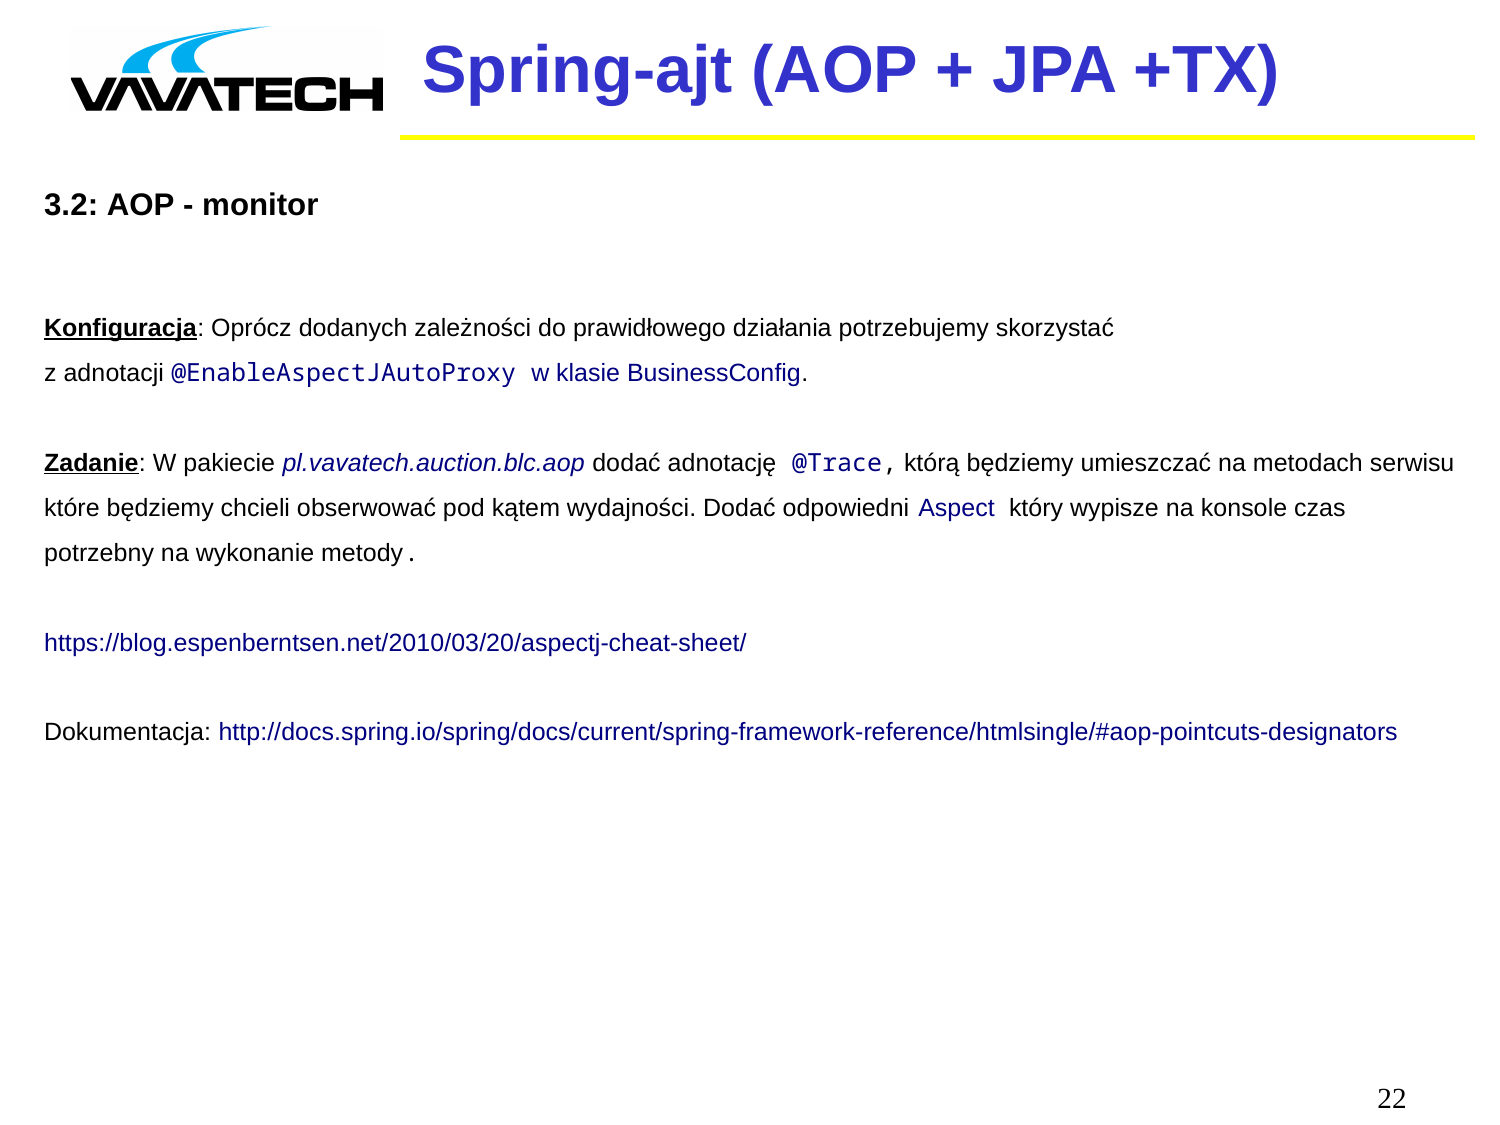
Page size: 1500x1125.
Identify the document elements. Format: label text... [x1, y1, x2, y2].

picture [70, 26, 383, 111]
title Spring-ajt (AOP + JPA +TX) [407, 0, 1479, 157]
text_box 3.2: AOP - monitor Konfiguracja: Oprócz dodanych zależności do prawidłowego działania potrzebujemy skorzystać z adnotacji @EnableAspectJAutoProxy w klasie BusinessConfig. Zadanie: W pakiecie pl.vavatech.auction.blc.aop dodać adnotację @Trace, którą będziemy umieszczać na metodach serwisu które będziemy chcieli obserwować pod kątem wydajności. Dodać odpowiedni Aspect który wypisze na konsole czas potrzebny na wykonanie metody. https://blog.espenberntsen.net/2010/03/20/aspectj-cheat-sheet/ Dokumentacja: http://docs.spring.io/spring/docs/current/spring-framework-reference/htmlsingle/#aop-pointcuts-designators [29, 177, 1477, 1028]
